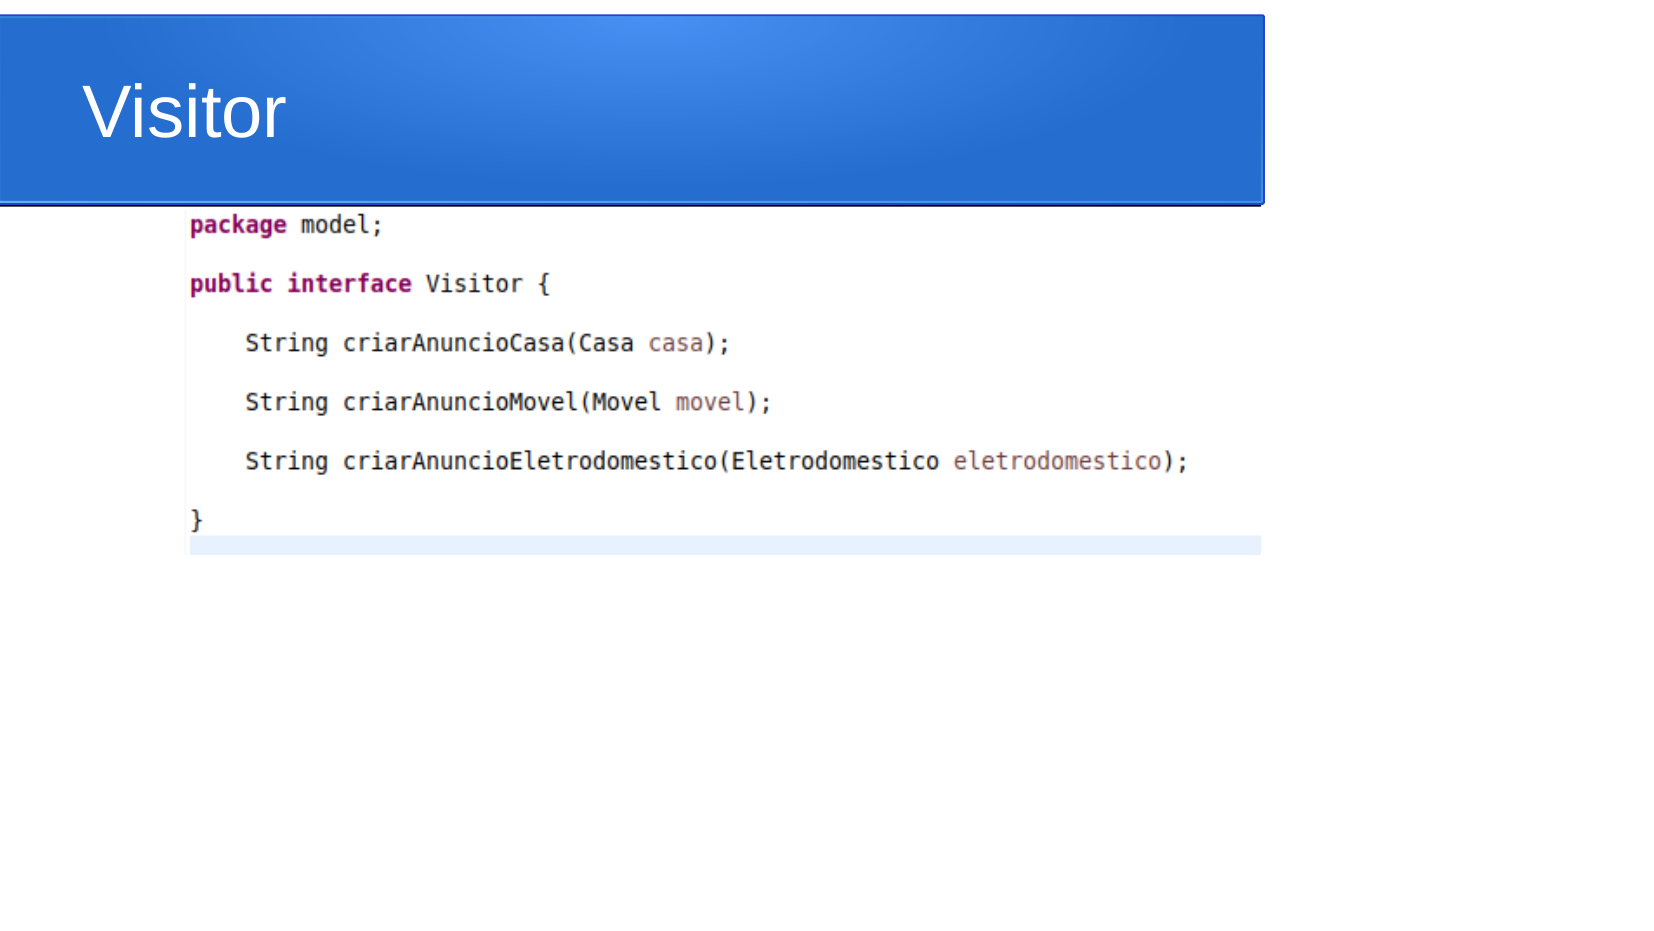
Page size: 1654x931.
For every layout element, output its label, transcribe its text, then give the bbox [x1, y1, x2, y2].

title Visitor [82, 35, 1235, 189]
picture [178, 209, 1261, 556]
